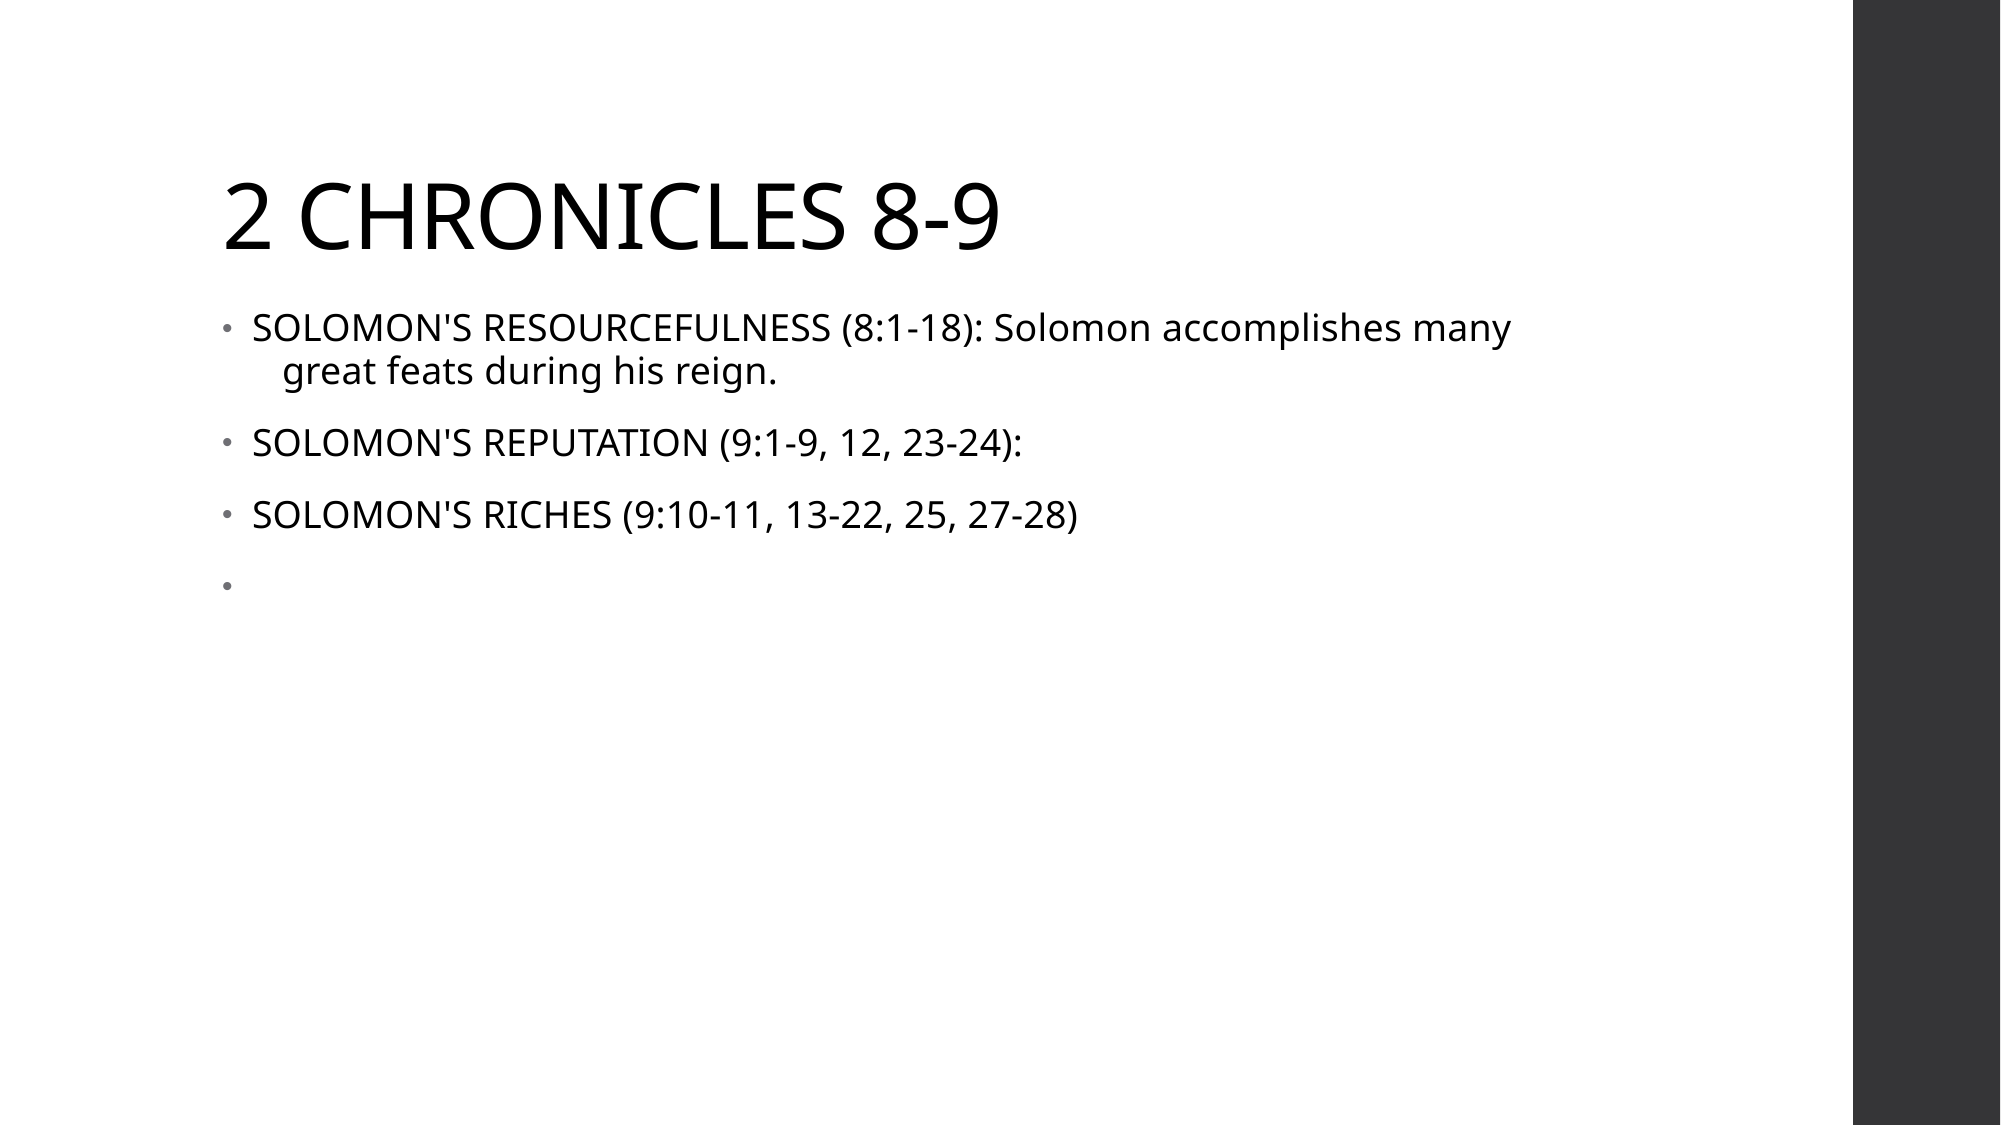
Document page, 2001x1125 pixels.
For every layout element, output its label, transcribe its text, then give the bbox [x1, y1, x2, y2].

list SOLOMON'S RESOURCEFULNESS (8:1-18): Solomon accomplishes many great feats during his reign. SOLOMON'S REPUTATION (9:1-9, 12, 23-24): SOLOMON'S RICHES (9:10-11, 13-22, 25, 27-28) [206, 299, 1617, 1014]
title 2 CHRONICLES 8-9 [206, 60, 1797, 278]
